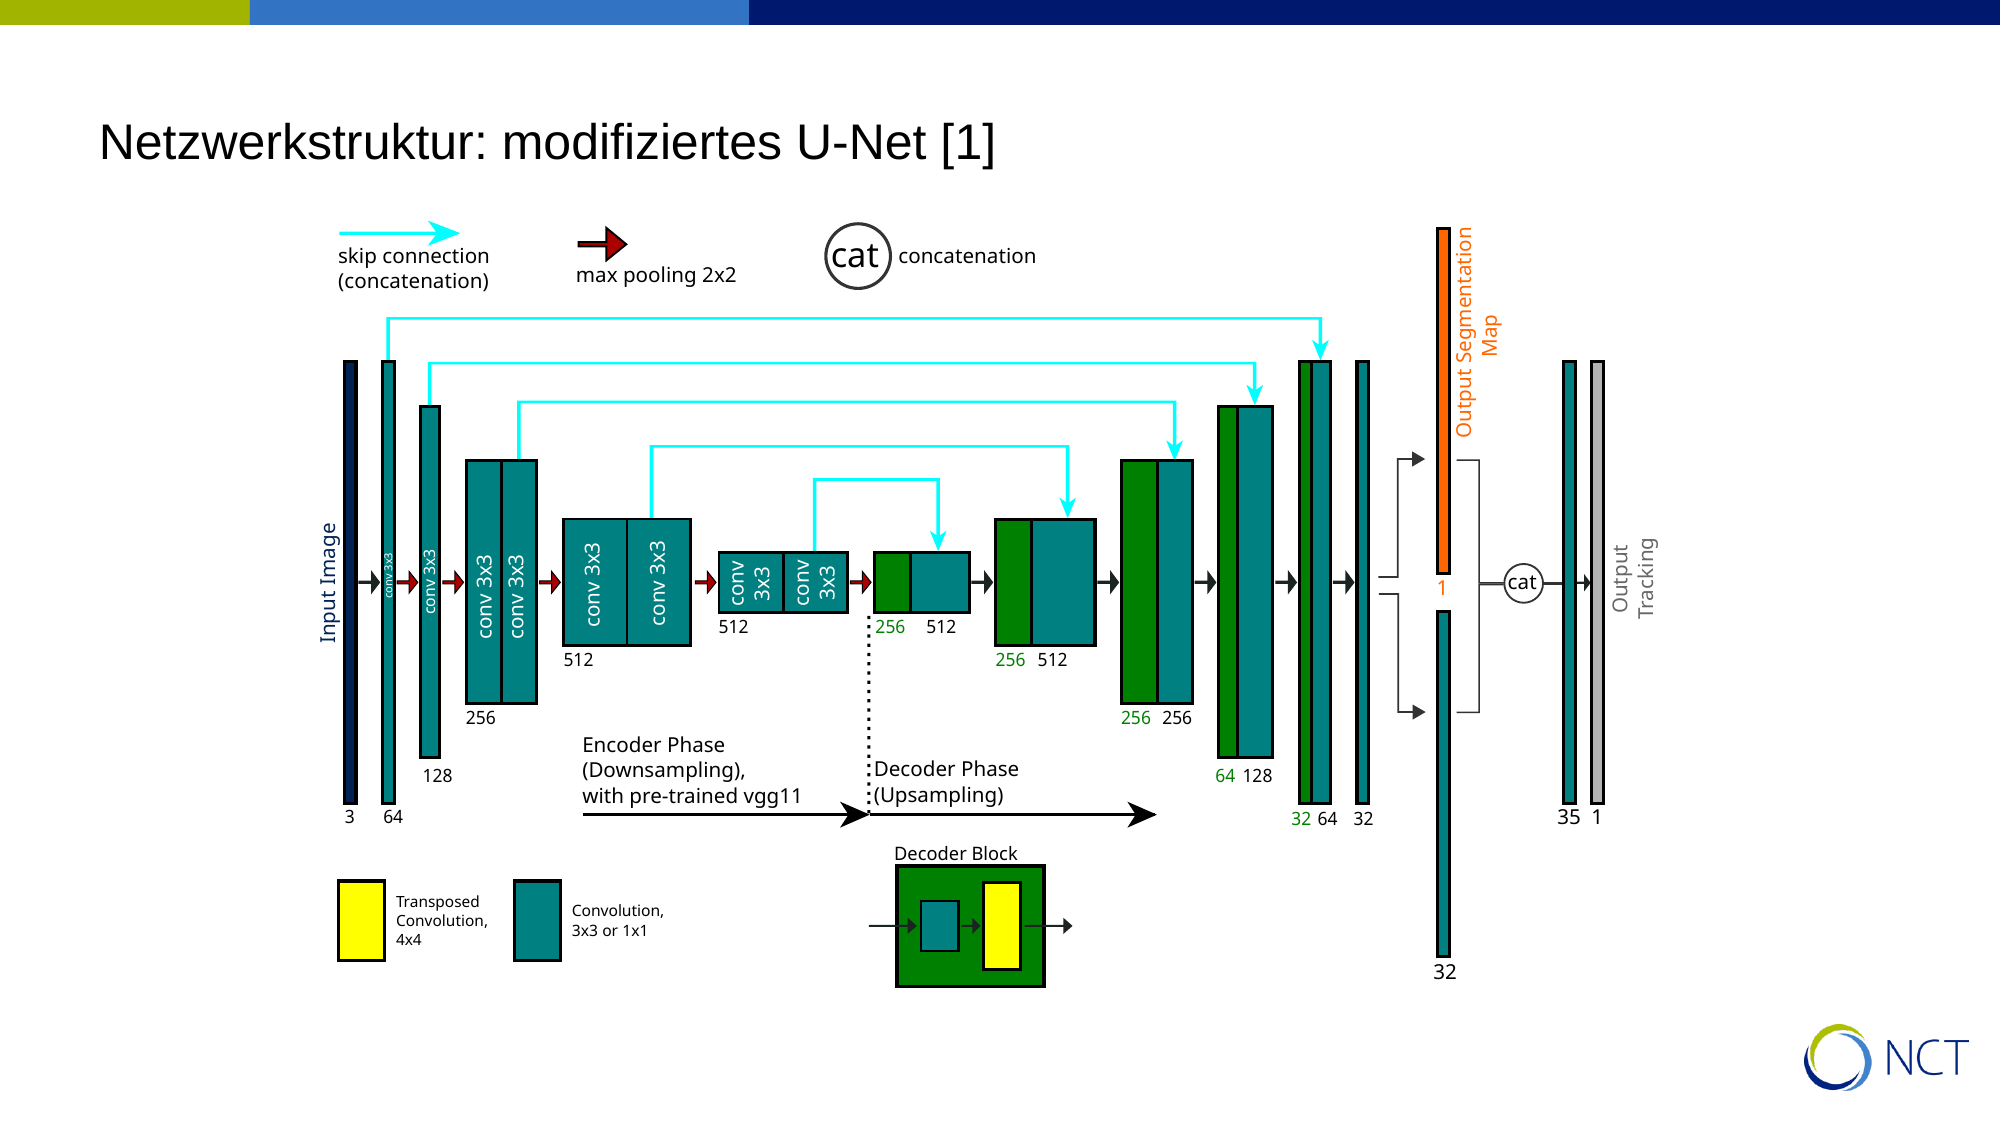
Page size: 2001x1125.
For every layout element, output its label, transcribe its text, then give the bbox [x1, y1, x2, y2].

picture [315, 210, 1658, 992]
title Netzwerkstruktur: modifiziertes U-Net [1] [98, 75, 1891, 211]
picture [1804, 1024, 1969, 1091]
